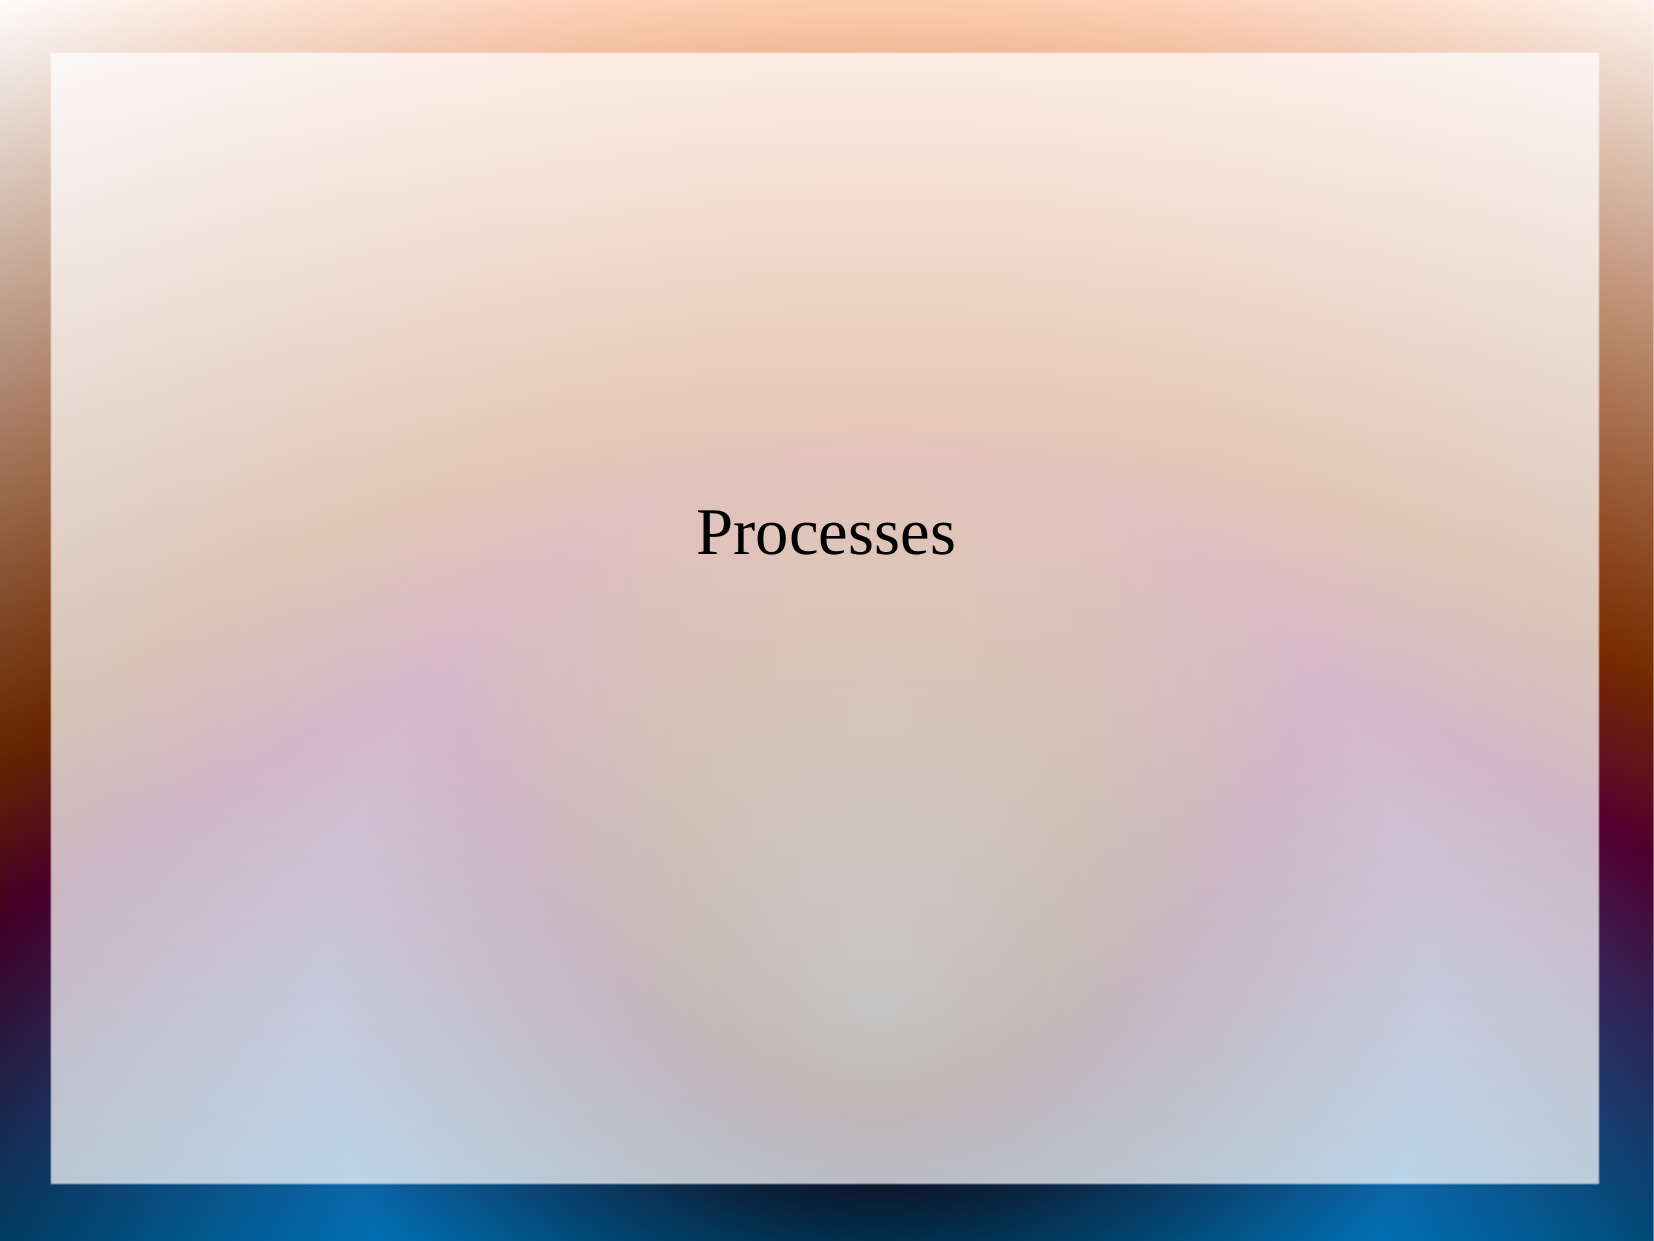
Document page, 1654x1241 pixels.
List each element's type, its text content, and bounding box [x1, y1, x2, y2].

subtitle Processes [82, 55, 1571, 1010]
picture [0, 0, 1654, 1241]
